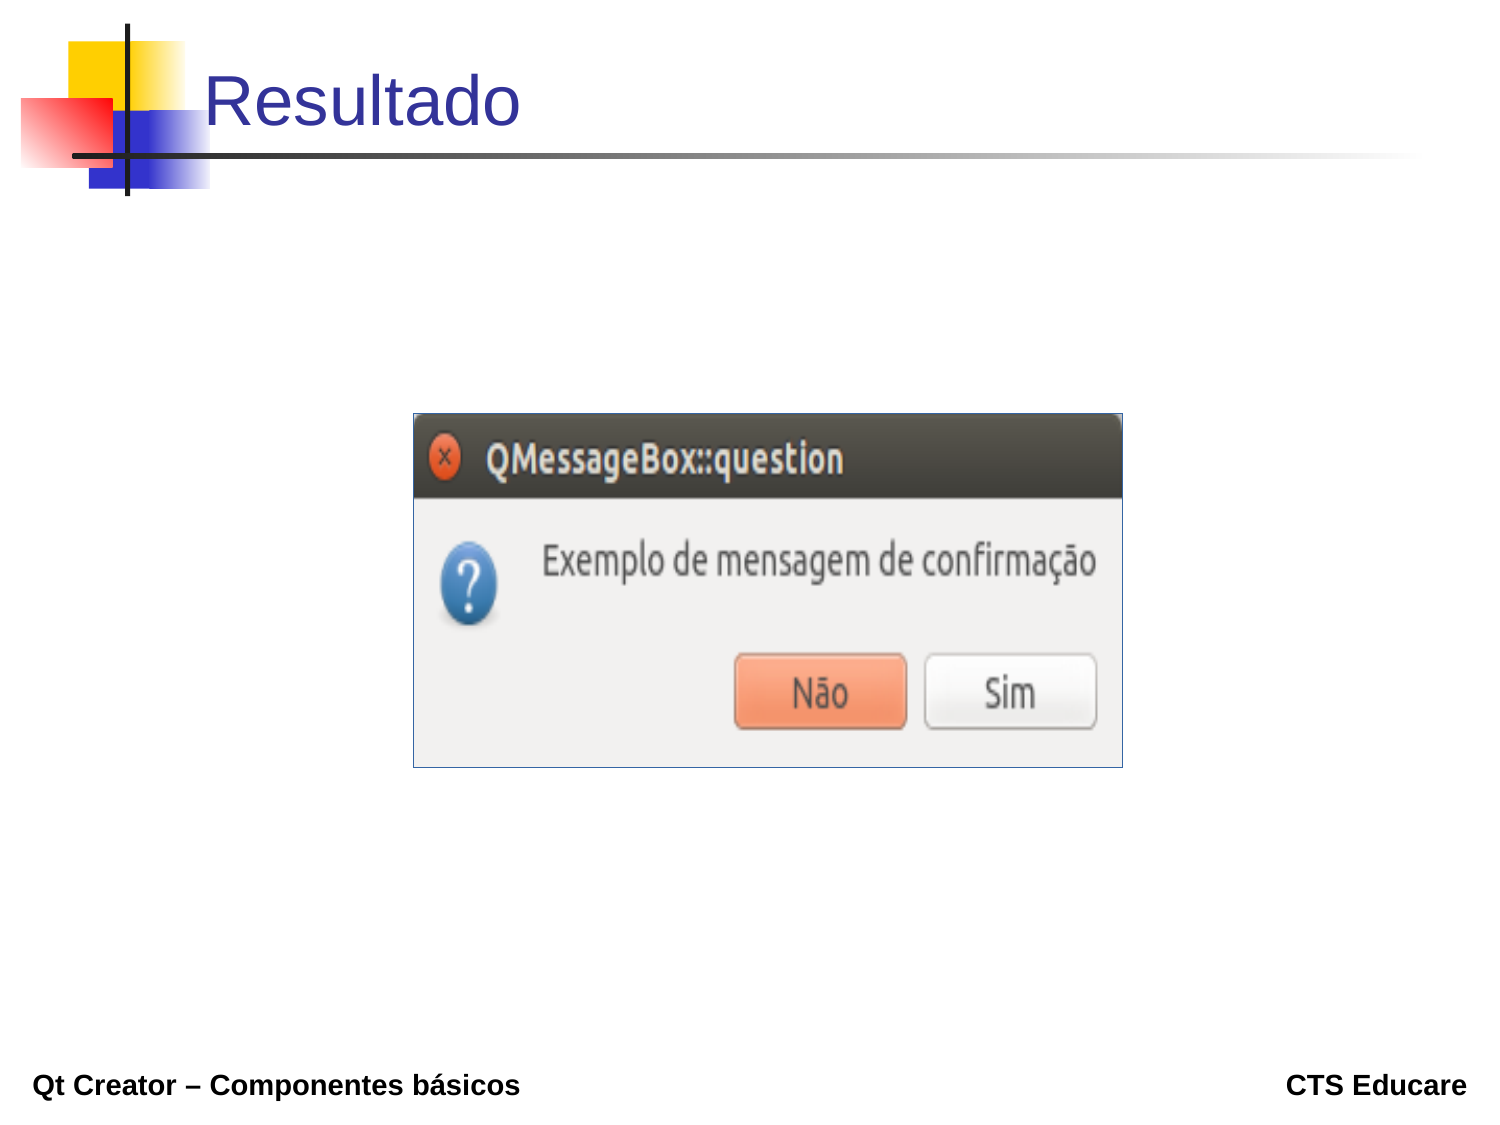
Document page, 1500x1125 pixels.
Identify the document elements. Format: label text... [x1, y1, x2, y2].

picture [413, 413, 1123, 768]
title Resultado [188, 46, 1468, 149]
